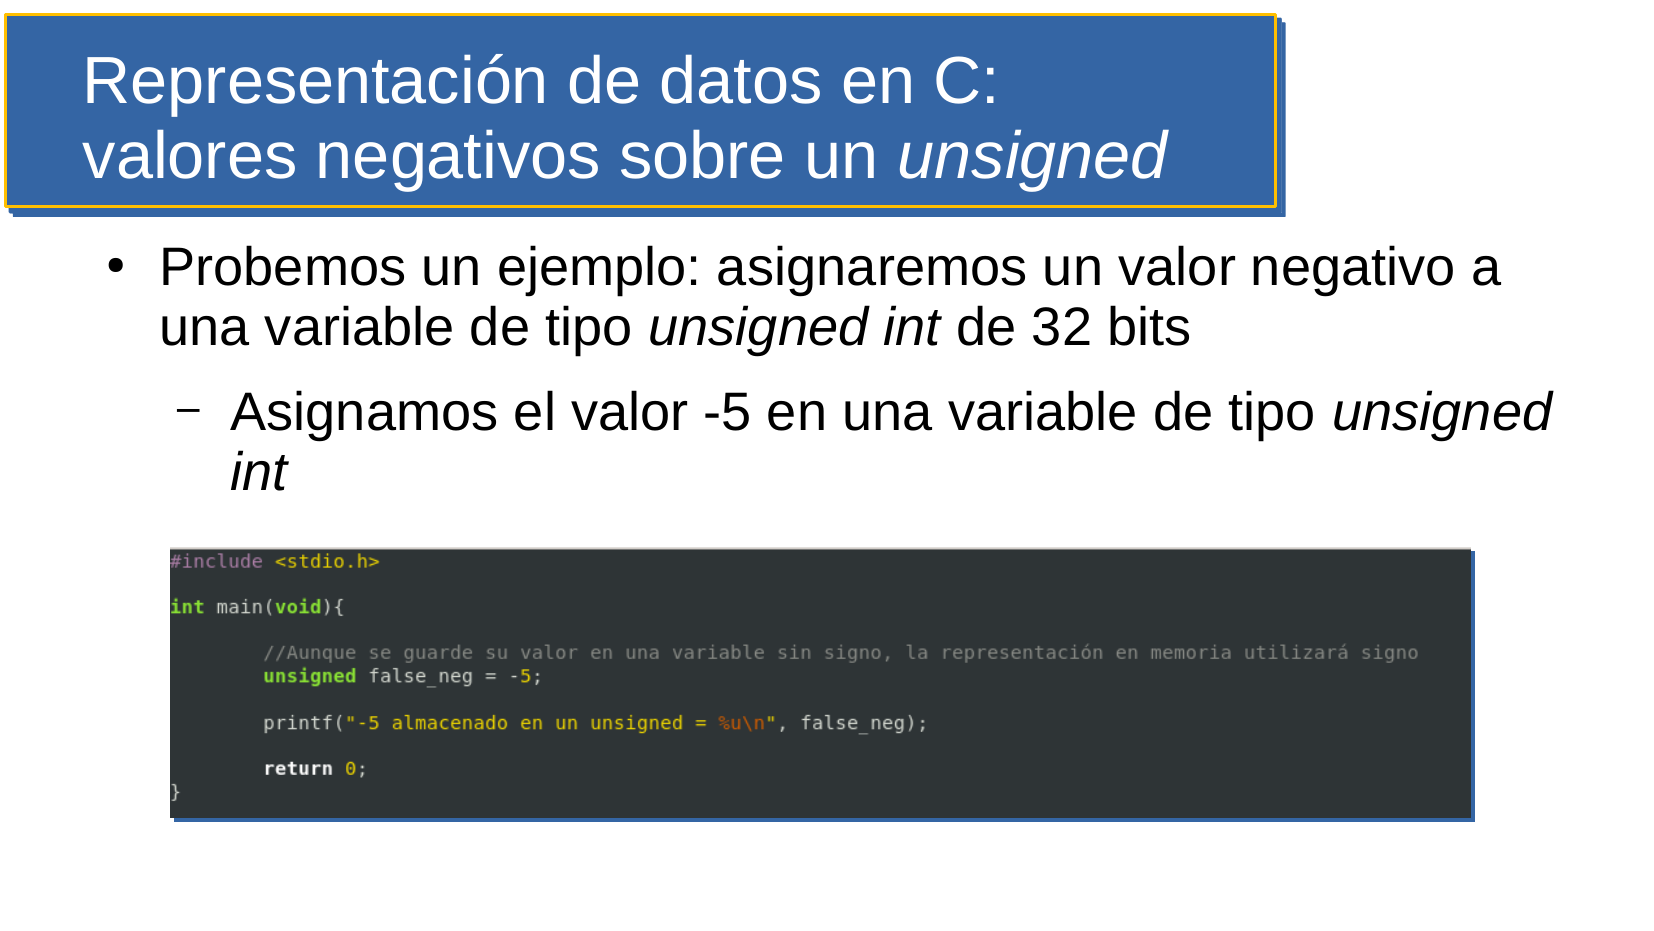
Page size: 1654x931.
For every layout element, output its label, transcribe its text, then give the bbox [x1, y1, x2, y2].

title Representación de datos en C: valores negativos sobre un unsigned [82, 43, 1235, 193]
list Probemos un ejemplo: asignaremos un valor negativo a una variable de tipo unsigned int de 32 bits Asignamos el valor -5 en una variable de tipo unsigned int [88, 236, 1565, 798]
picture [170, 547, 1471, 818]
